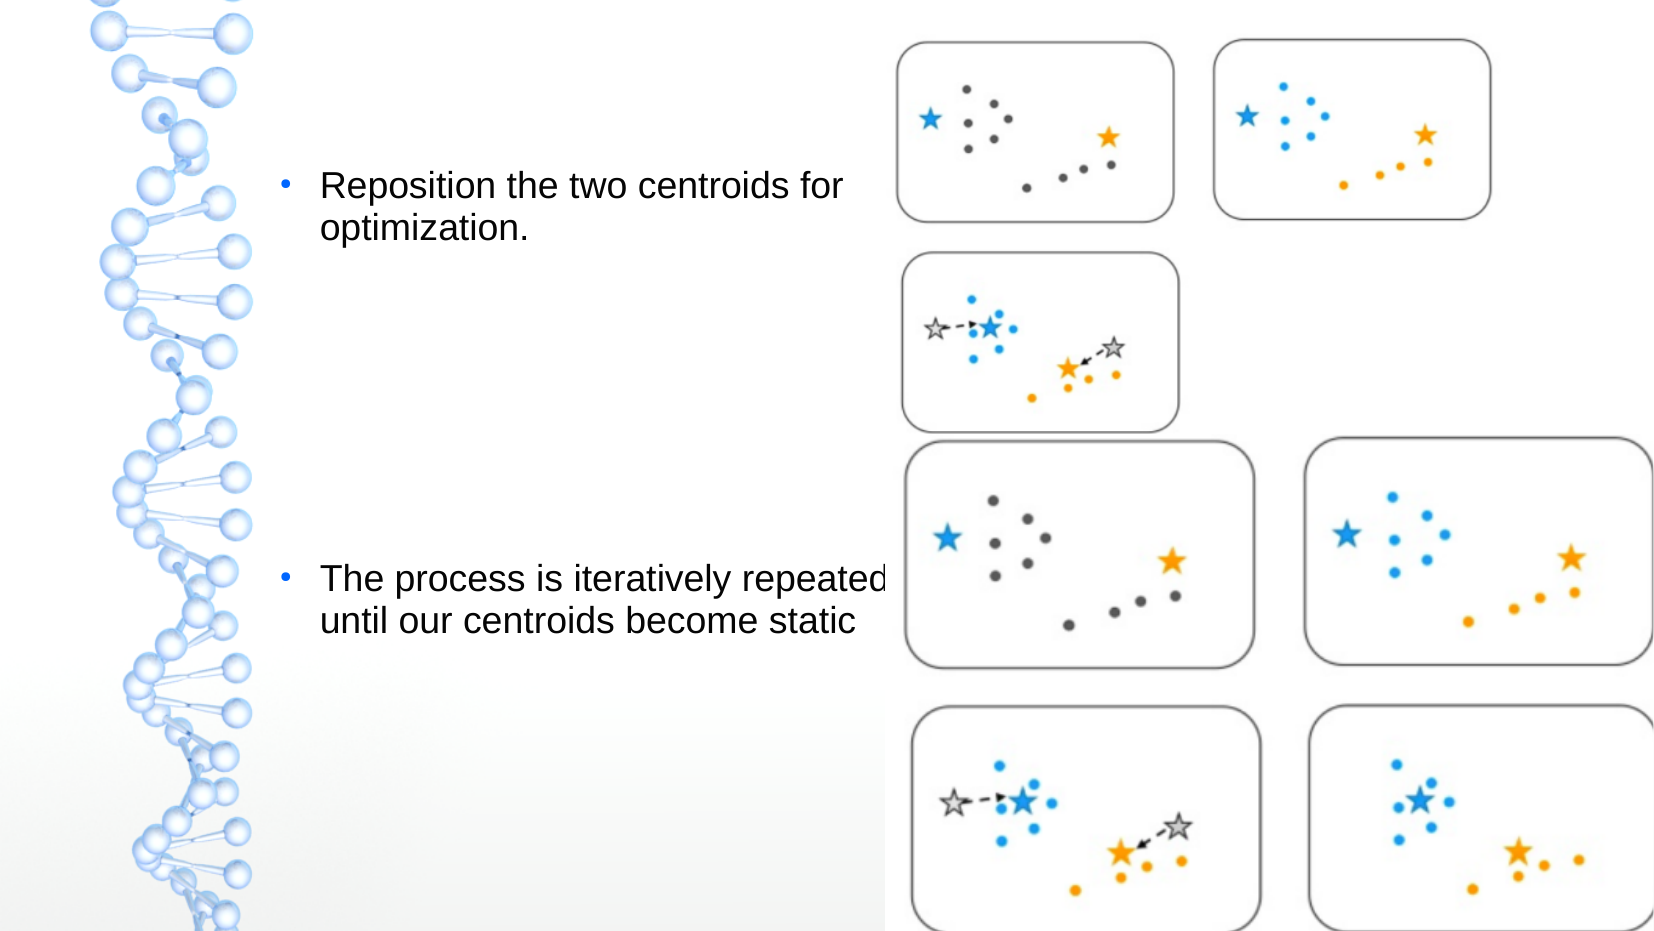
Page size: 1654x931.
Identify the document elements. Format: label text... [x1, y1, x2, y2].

picture [0, 0, 1654, 931]
list Reposition the two centroids for optimization. The process is iteratively repeated until our centroids become static [266, 105, 885, 646]
